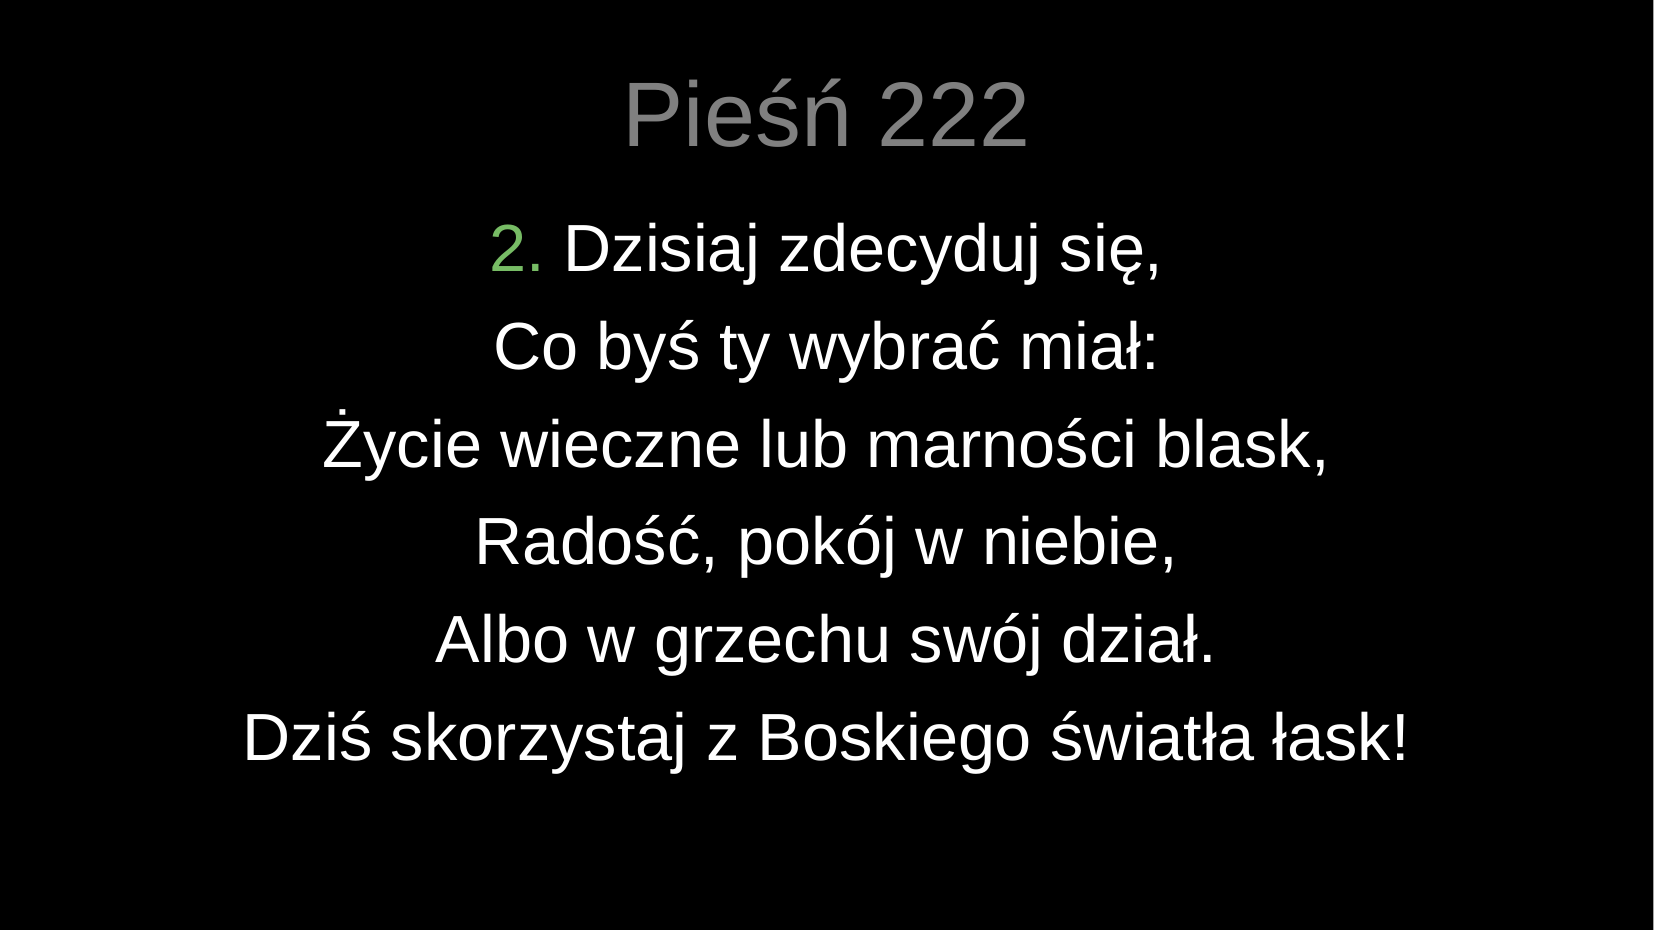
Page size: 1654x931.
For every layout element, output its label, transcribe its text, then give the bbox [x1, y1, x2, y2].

subtitle 2. Dzisiaj zdecyduj się, Co byś ty wybrać miał: Życie wieczne lub marności blask, Radość, pokój w niebie, Albo w grzechu swój dział. Dziś skorzystaj z Boskiego światła łask! [82, 199, 1571, 775]
title Pieśń 222 [82, 37, 1571, 193]
